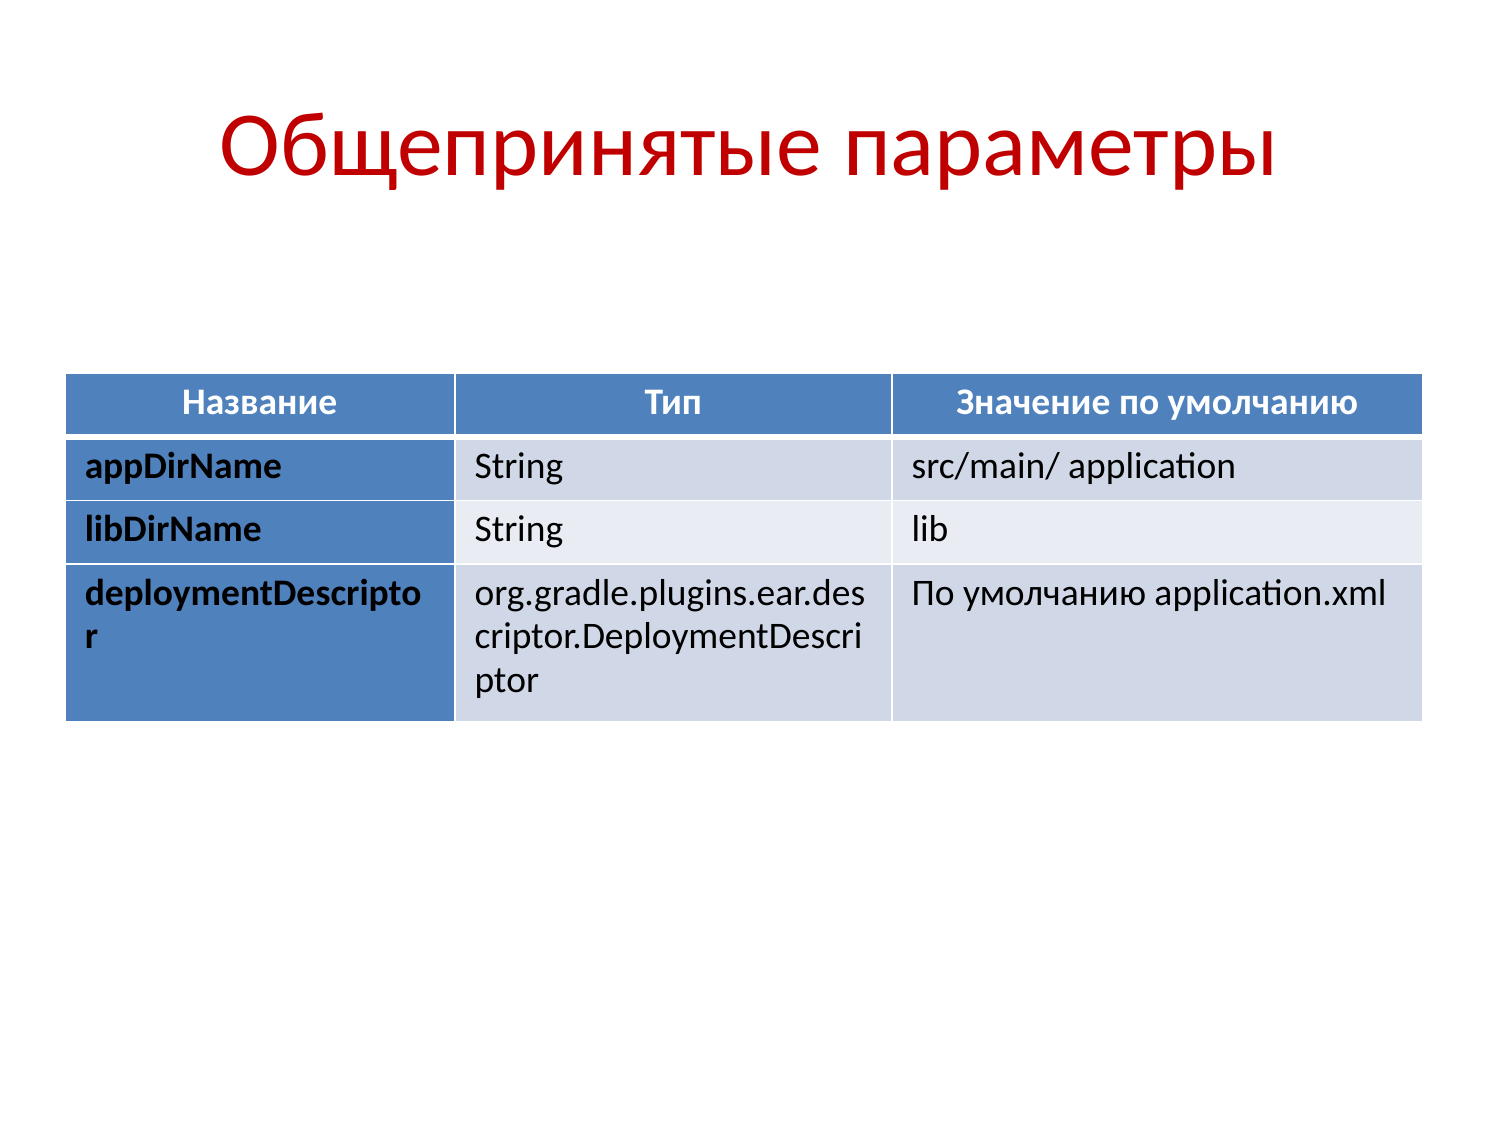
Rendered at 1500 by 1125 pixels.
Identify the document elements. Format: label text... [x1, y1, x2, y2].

table_cell String [456, 440, 891, 500]
table_header Тип [456, 374, 891, 434]
table_cell src/main/ application [893, 440, 1422, 500]
title Общепринятые параметры [75, 45, 1425, 233]
table_cell org.gradle.plugins.ear.descriptor.DeploymentDescriptor [456, 565, 891, 721]
table_cell String [456, 501, 891, 563]
table_header Значение по умолчанию [893, 374, 1422, 434]
table_cell deploymentDescriptor [66, 565, 454, 721]
table_cell appDirName [66, 440, 454, 500]
table_cell libDirName [66, 501, 454, 563]
table_cell По умолчанию application.xml [893, 565, 1422, 721]
table_header Название [66, 374, 454, 434]
table_cell lib [893, 501, 1422, 563]
